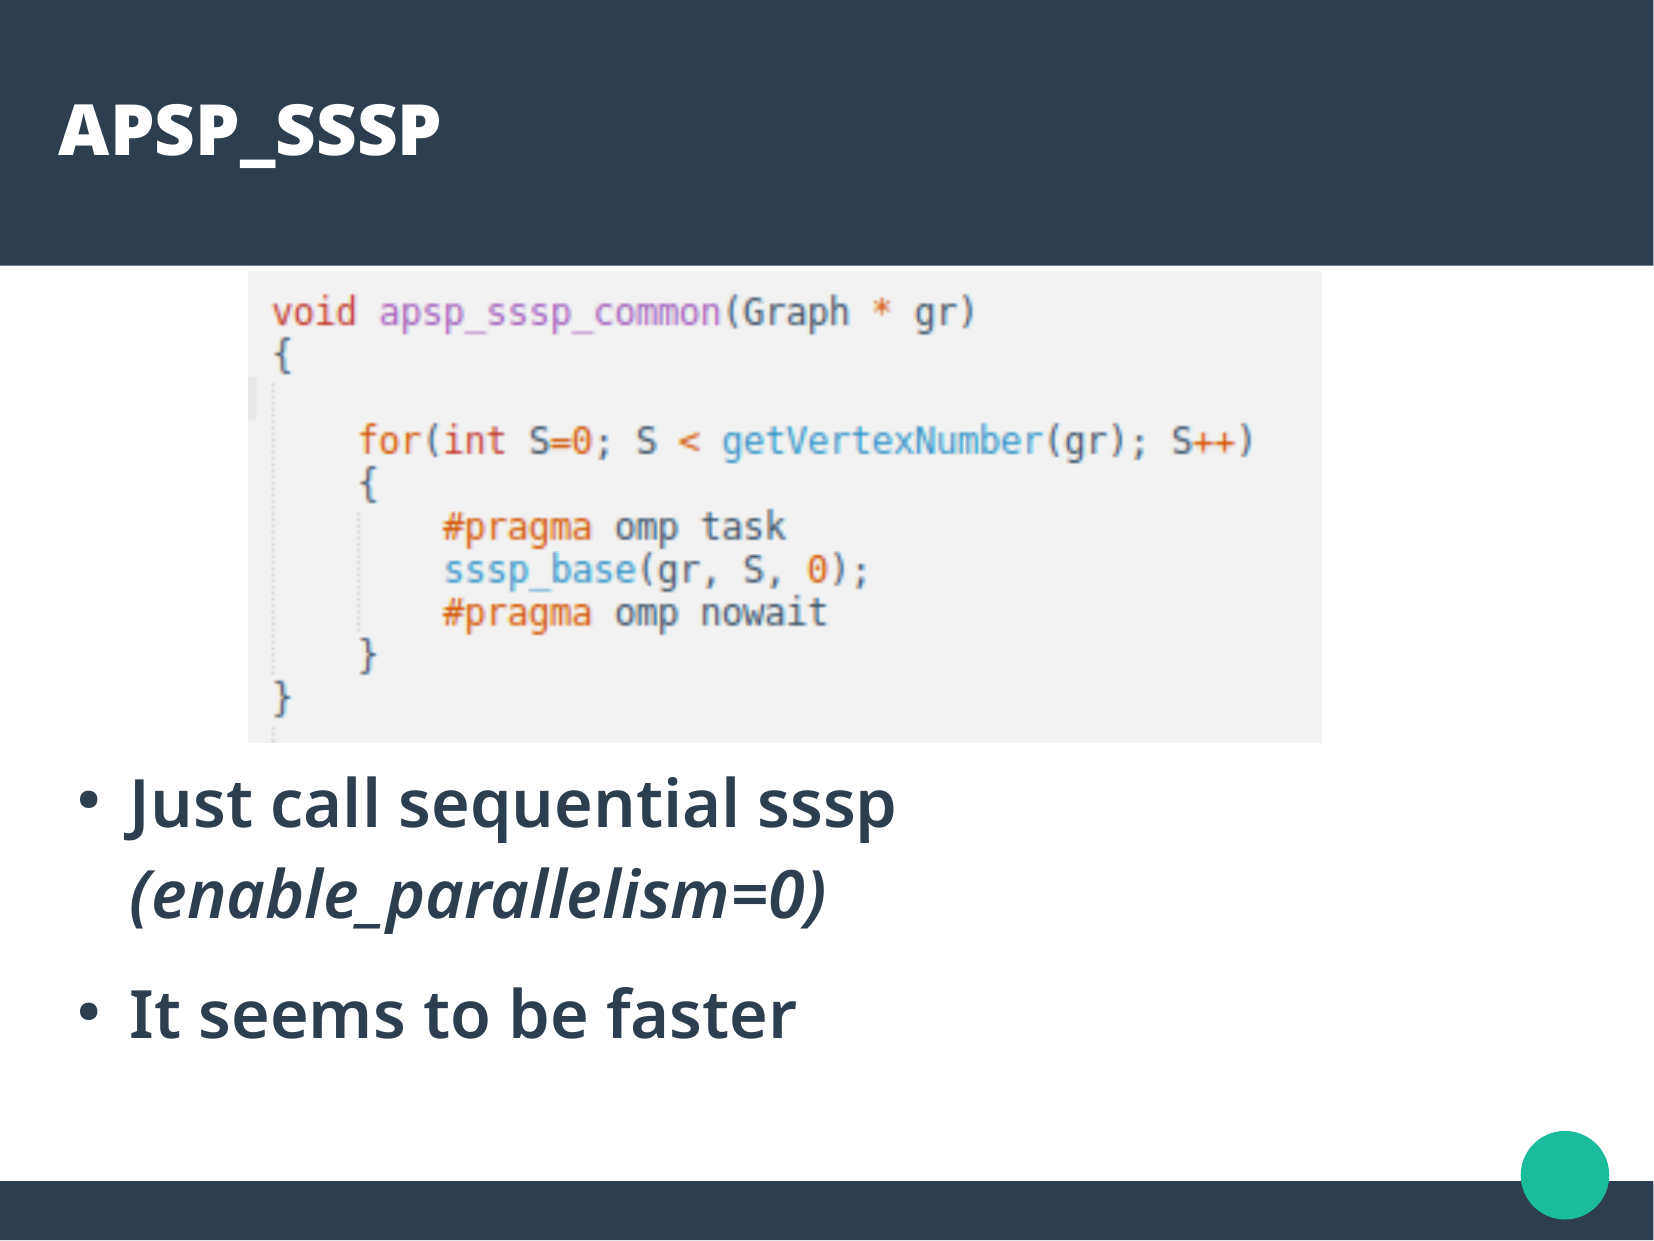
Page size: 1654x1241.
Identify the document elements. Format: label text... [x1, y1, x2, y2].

picture [248, 271, 1322, 743]
title APSP_SSSP [59, 49, 1595, 207]
list Just call sequential sssp (enable_parallelism=0) It seems to be faster [59, 756, 1595, 1151]
